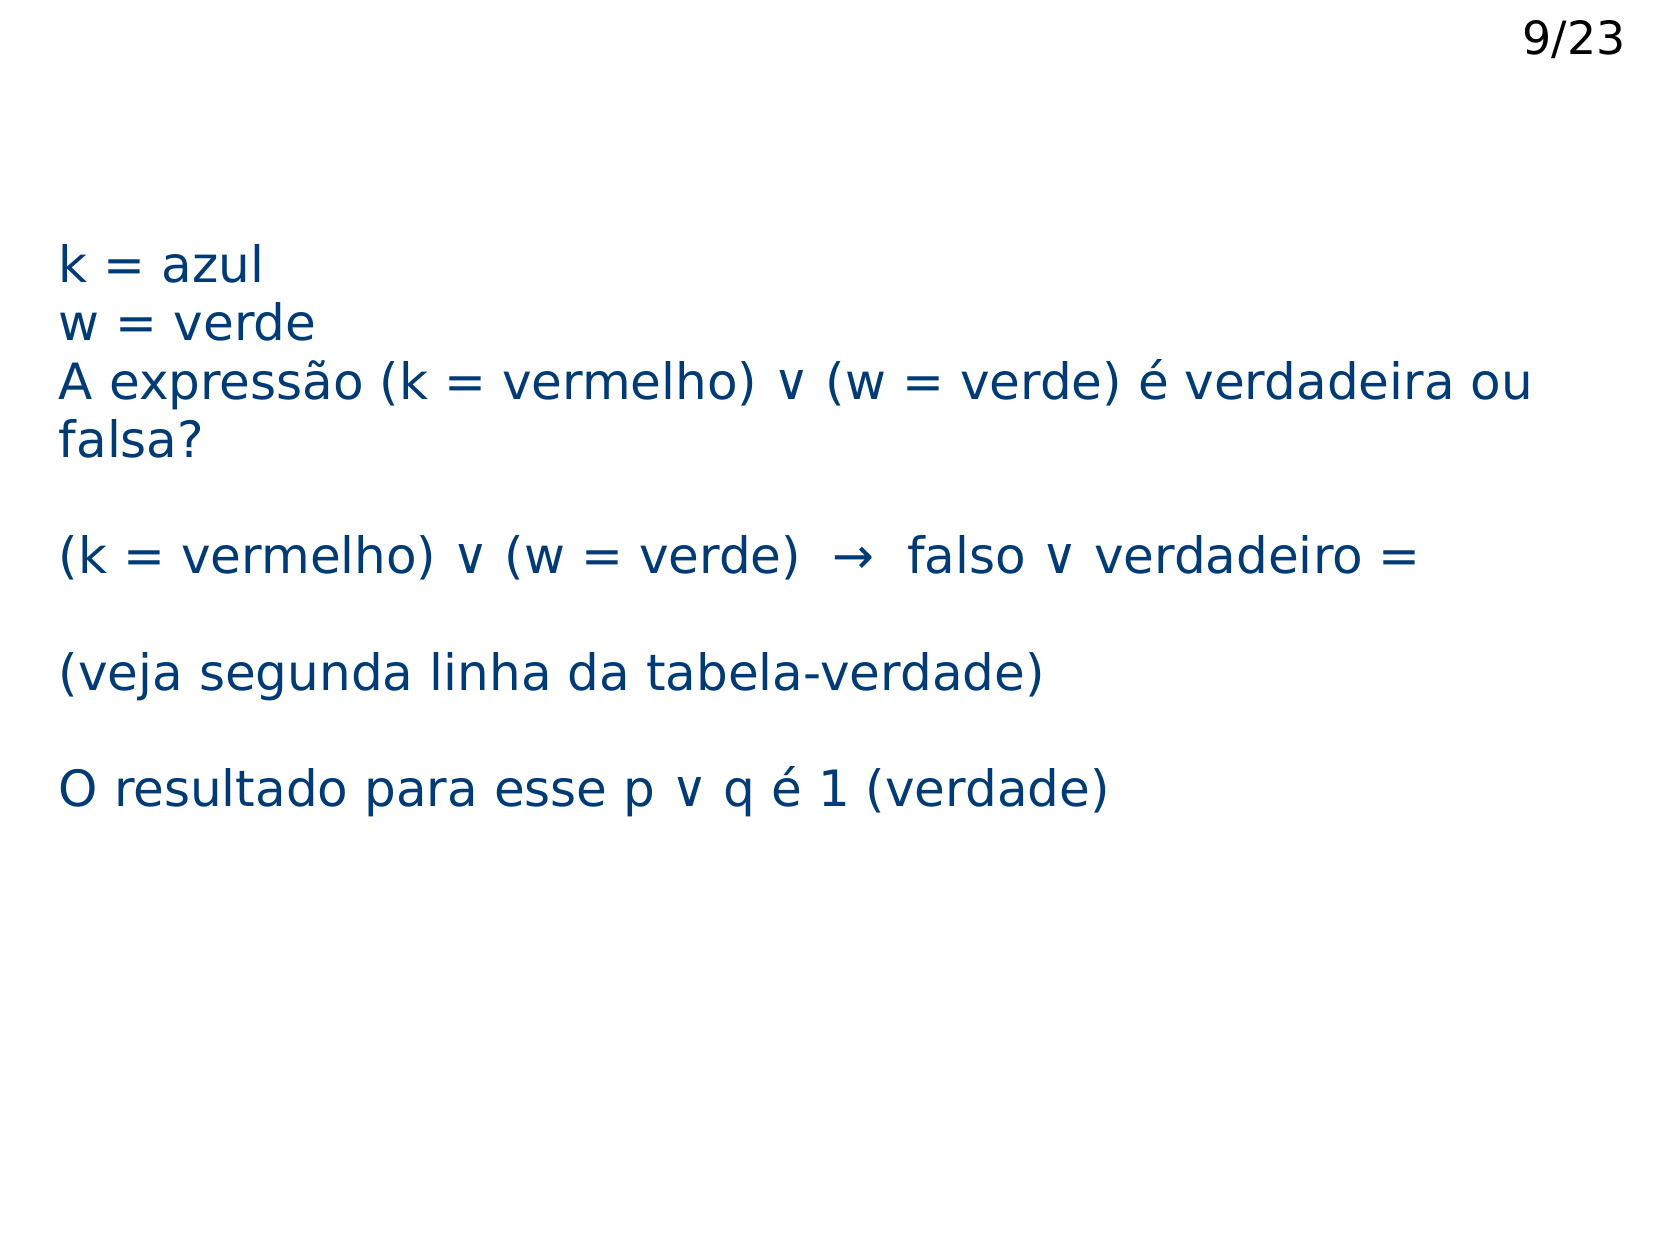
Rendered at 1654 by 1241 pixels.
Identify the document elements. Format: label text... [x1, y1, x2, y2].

list k = azul w = verde A expressão (k = vermelho) ∨ (w = verde) é verdadeira ou falsa? (k = vermelho) ∨ (w = verde) → falso ∨ verdadeiro = (veja segunda linha da tabela-verdade) O resultado para esse p ∨ q é 1 (verdade) [59, 236, 1625, 1211]
